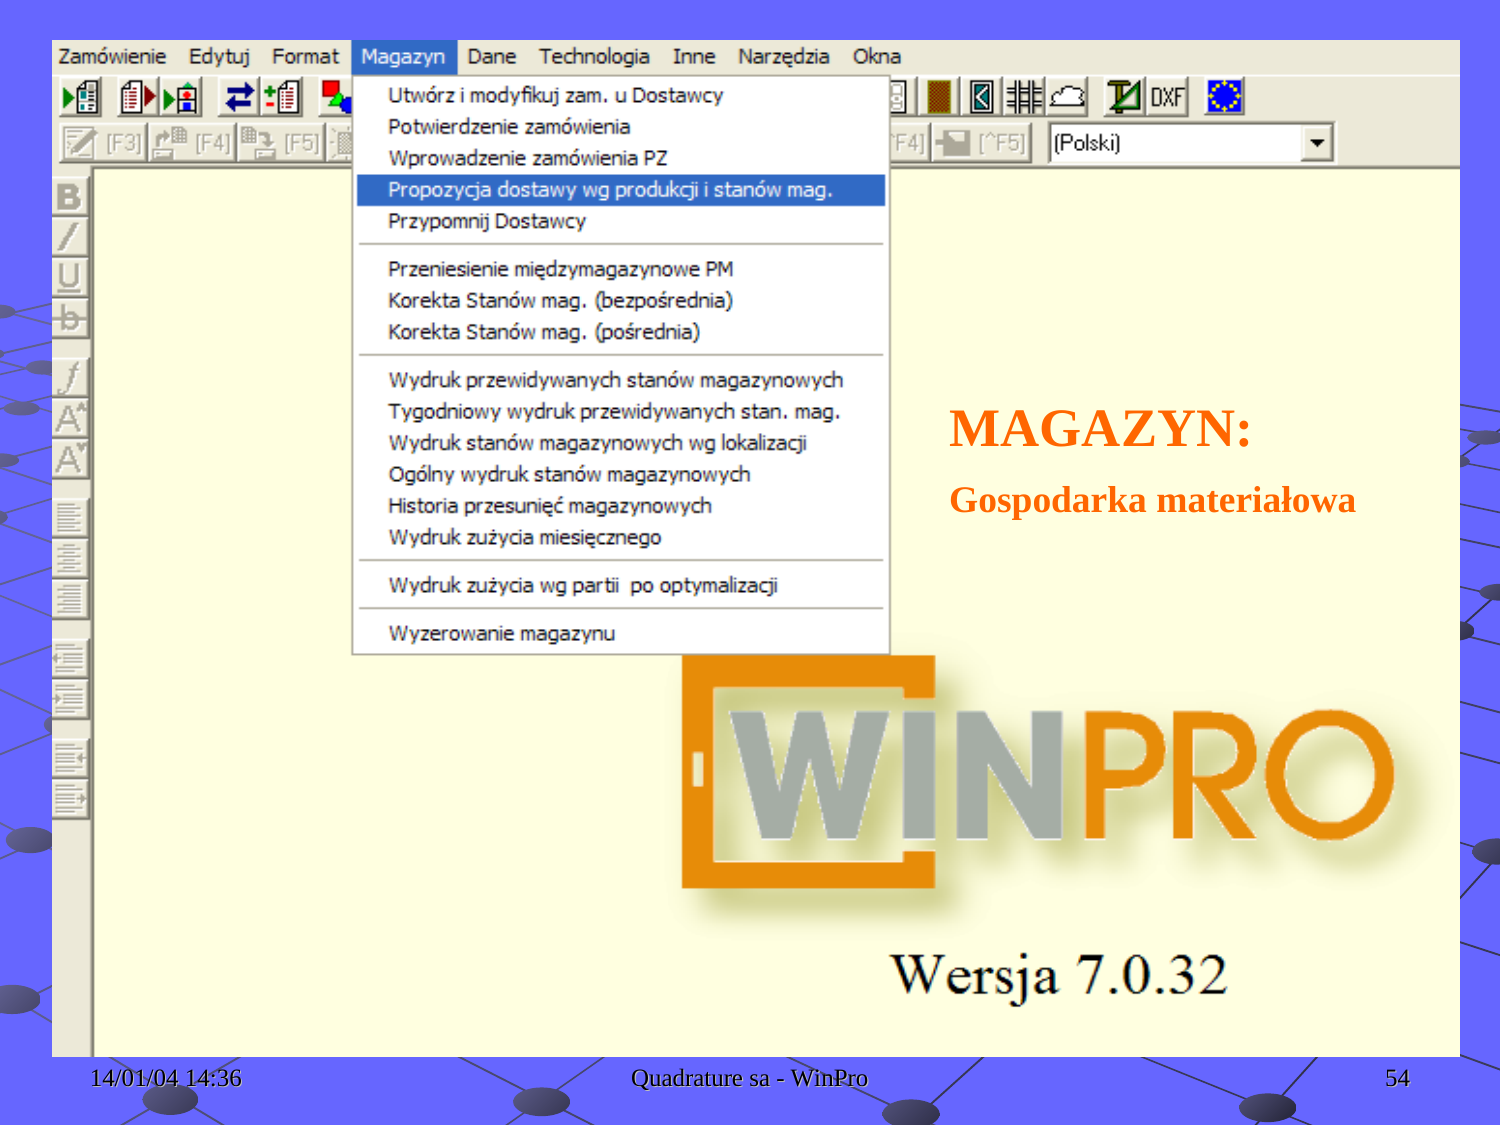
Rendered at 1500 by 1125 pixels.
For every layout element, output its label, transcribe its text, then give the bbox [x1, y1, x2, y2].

text_box MAGAZYN: Gospodarka materiałowa [949, 402, 1430, 520]
picture [52, 40, 1460, 1057]
